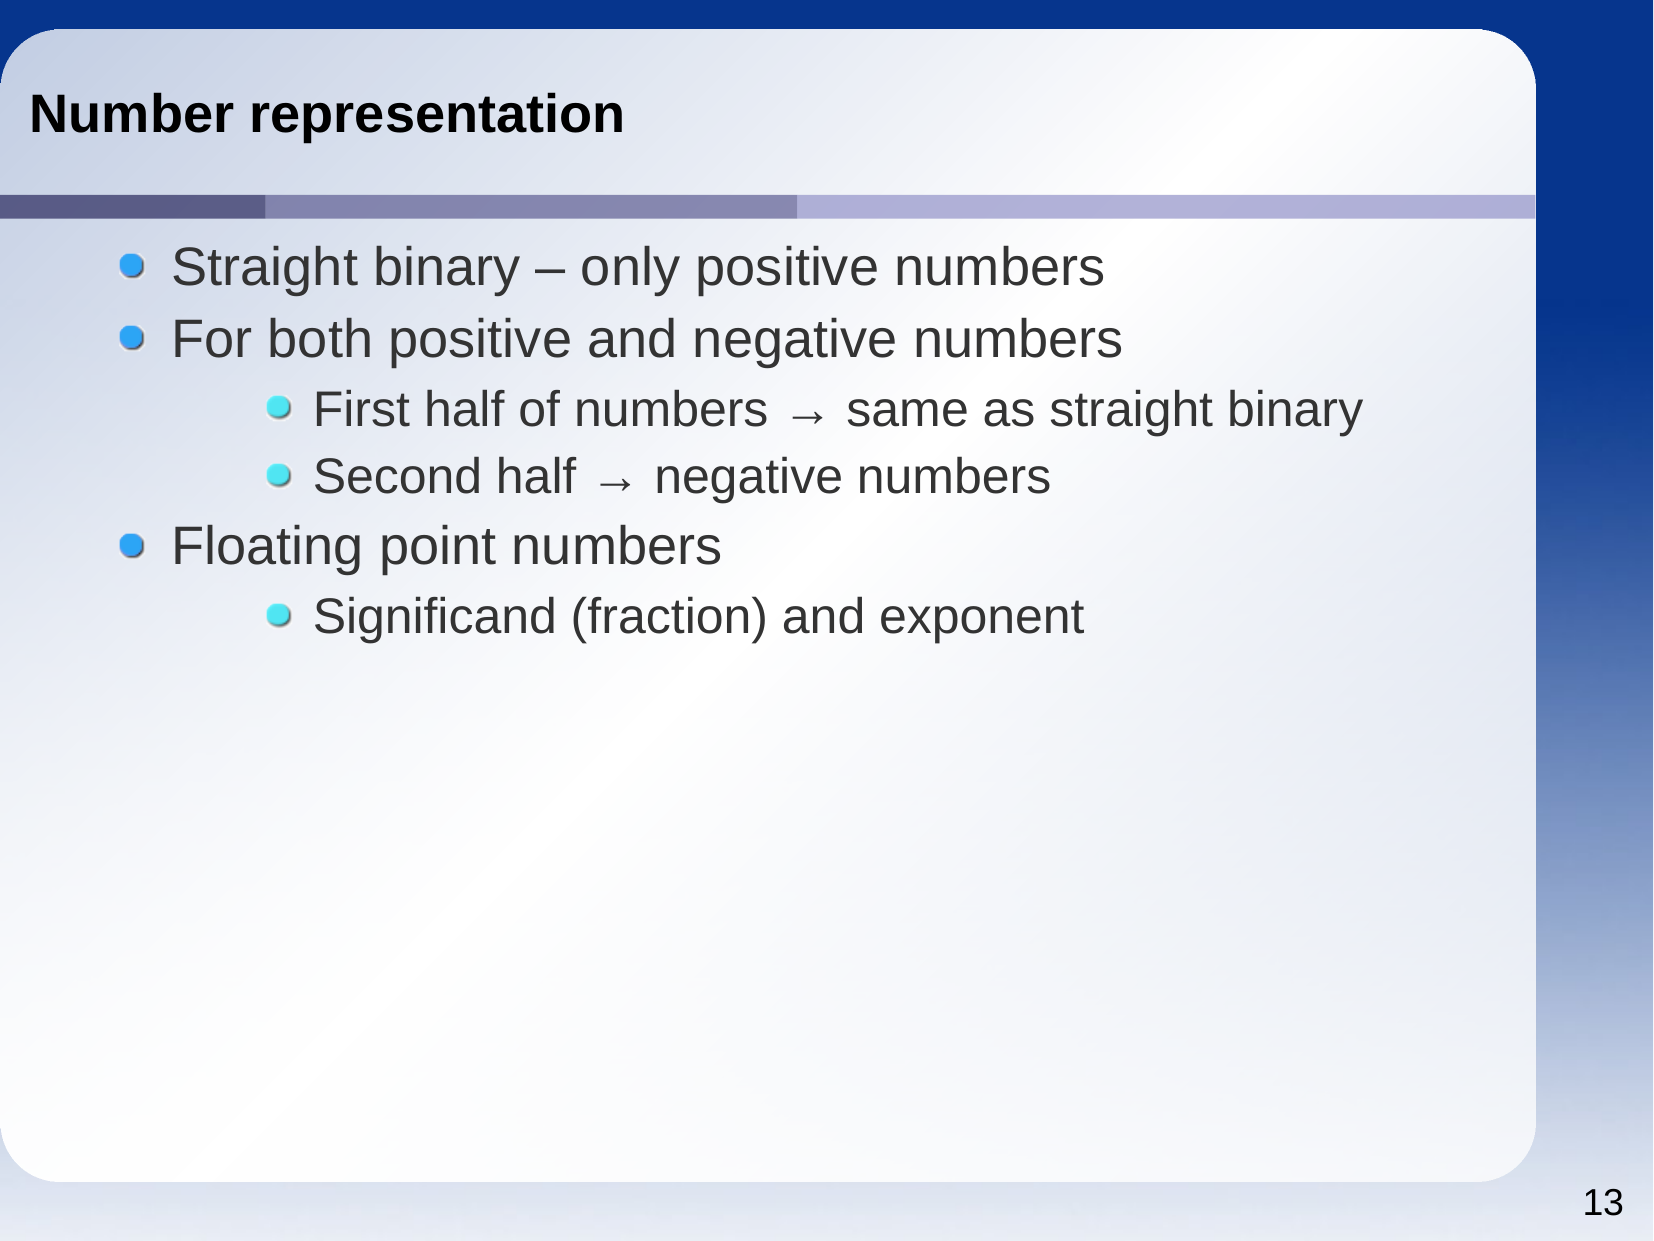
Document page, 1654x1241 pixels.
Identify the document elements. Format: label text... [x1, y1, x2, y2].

title Number representation [29, 49, 1506, 178]
list Straight binary – only positive numbers For both positive and negative numbers First half of numbers → same as straight binary Second half → negative numbers Floating point numbers Significand (fraction) and exponent [29, 236, 1506, 1152]
picture [0, 0, 1654, 1241]
